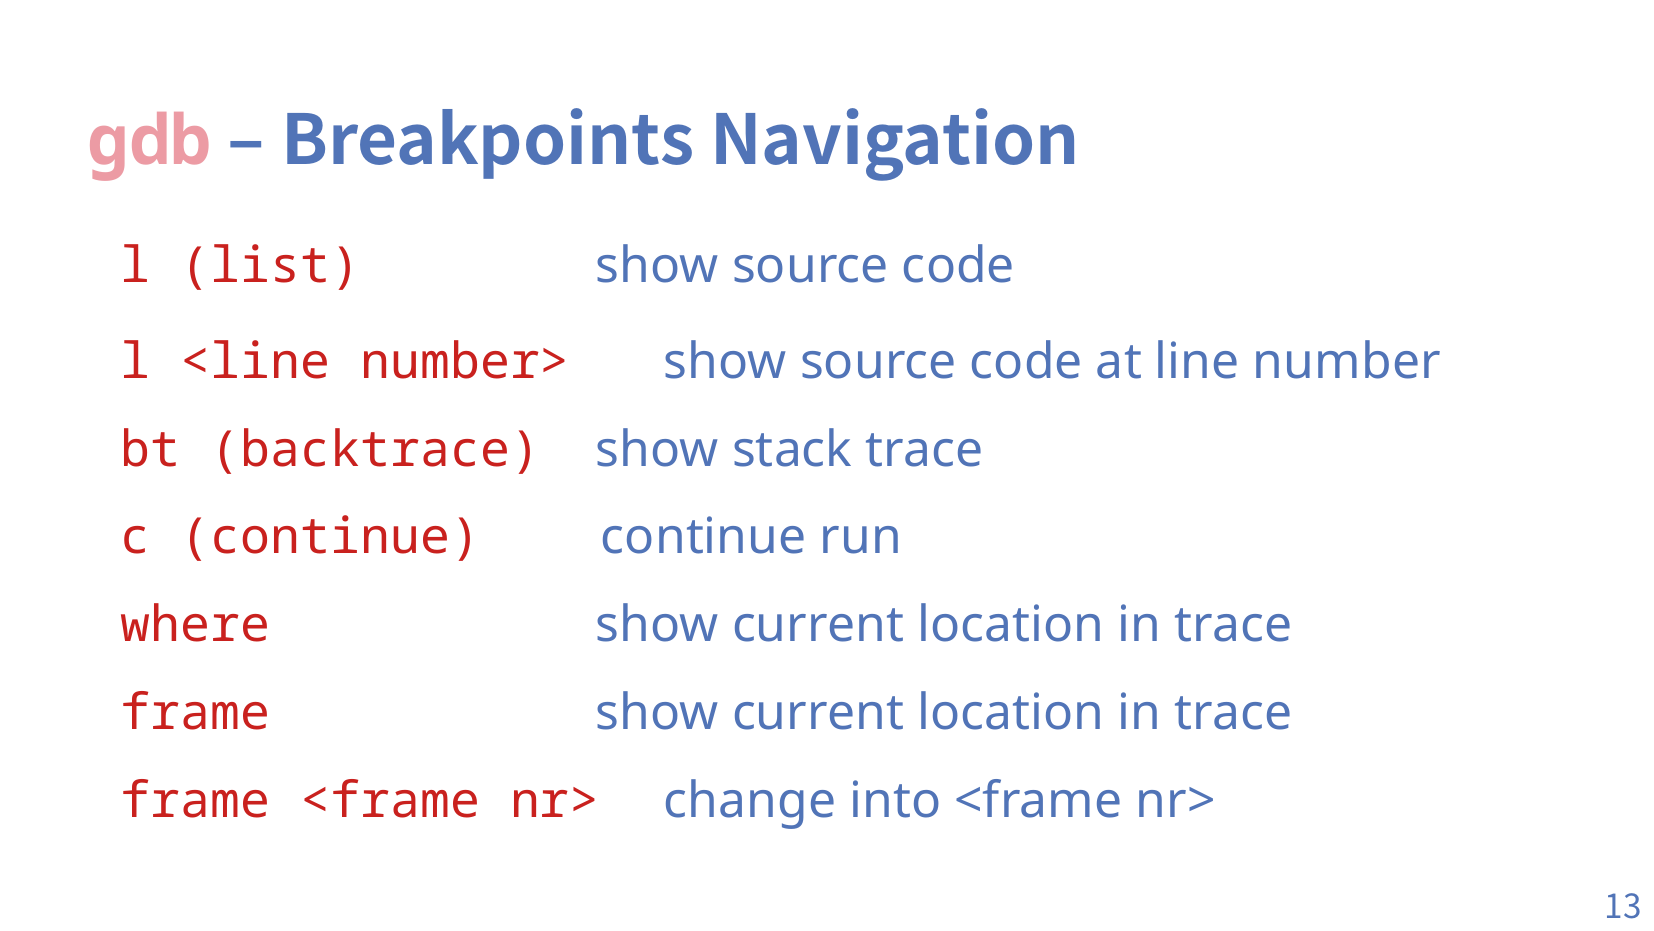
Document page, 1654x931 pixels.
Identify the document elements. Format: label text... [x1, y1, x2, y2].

title gdb – Breakpoints Navigation [87, 93, 1563, 176]
list l (list) show source code l <line number> show source code at line number bt (backtrace) show stack trace c (continue) continue run where show current location in trace frame show current location in trace frame <frame nr> change into <frame nr> [87, 229, 1553, 840]
